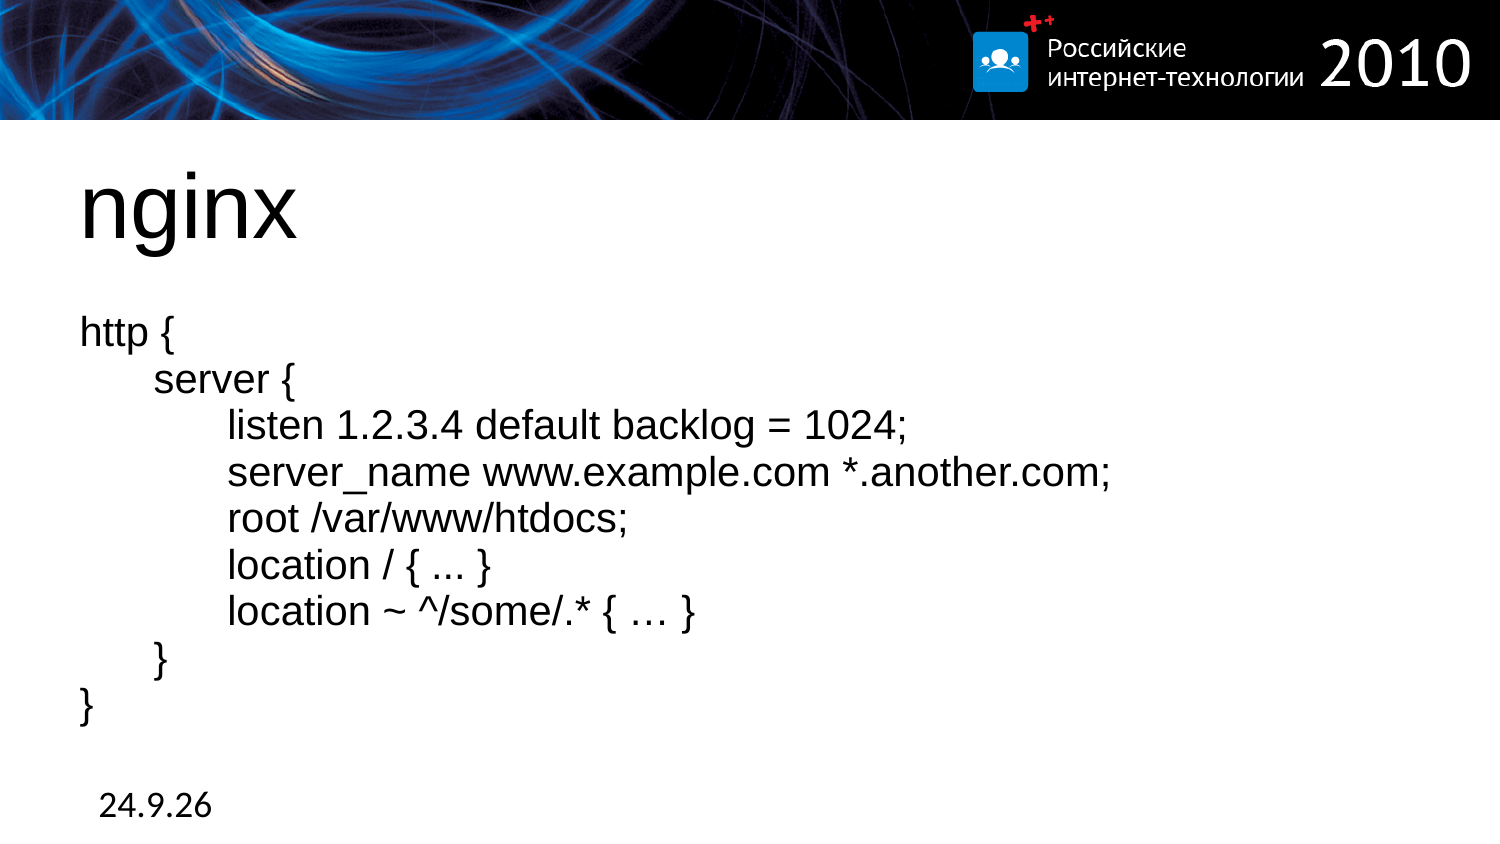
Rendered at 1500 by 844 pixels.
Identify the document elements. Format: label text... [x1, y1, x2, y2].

title nginx [79, 155, 1430, 258]
picture [0, 0, 1500, 120]
subtitle http { server { listen 1.2.3.4 default backlog = 1024; server_name www.example.com *.another.com; root /var/www/htdocs; location / { ... } location ~ ^/some/.* { … } } } [79, 279, 1430, 757]
